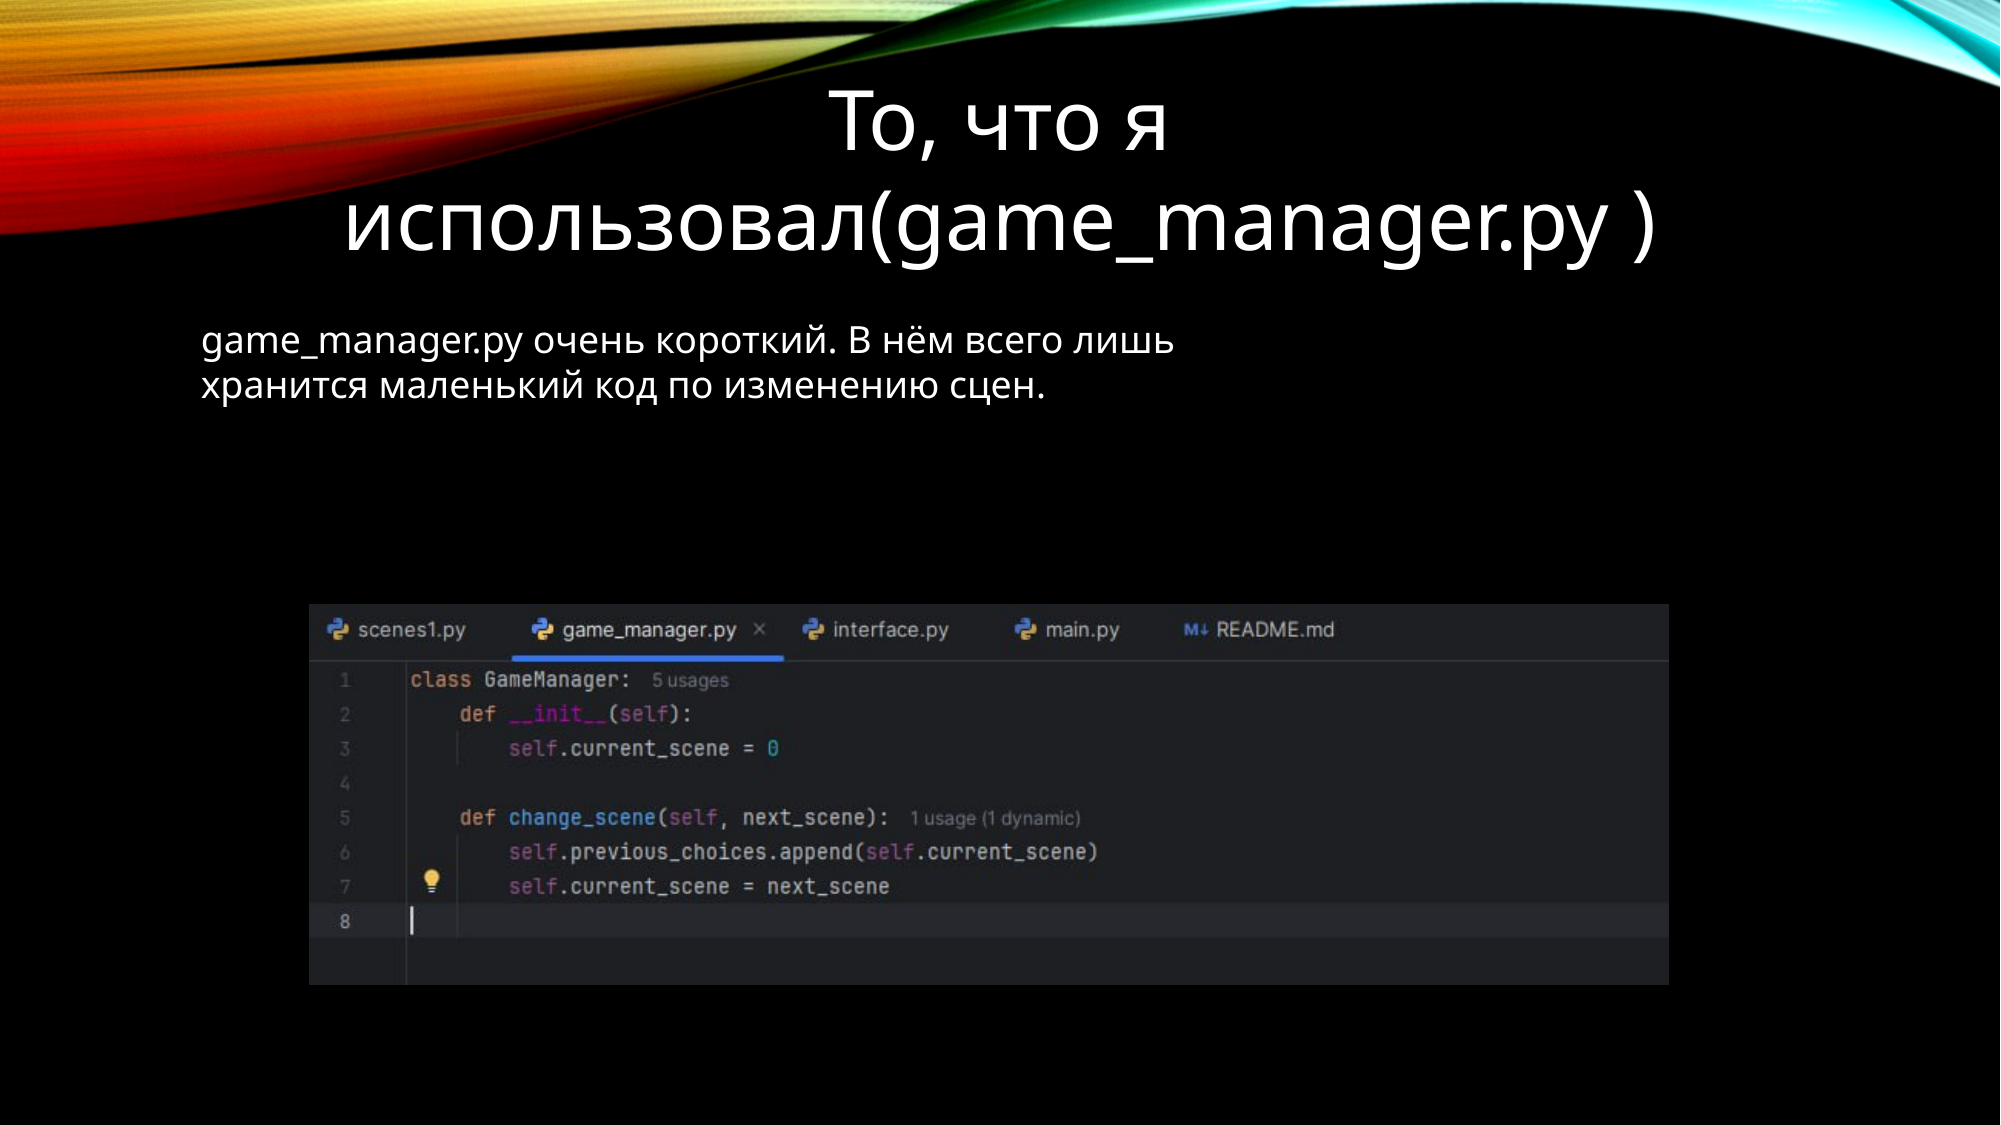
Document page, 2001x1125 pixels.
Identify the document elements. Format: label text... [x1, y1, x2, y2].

picture [309, 604, 1669, 985]
picture [0, 0, 2000, 237]
text_box То, что я использовал(game_manager.py ) [259, 59, 1741, 275]
text_box game_manager.py очень короткий. В нём всего лишь хранится маленький код по изменению сцен. [186, 309, 1219, 414]
